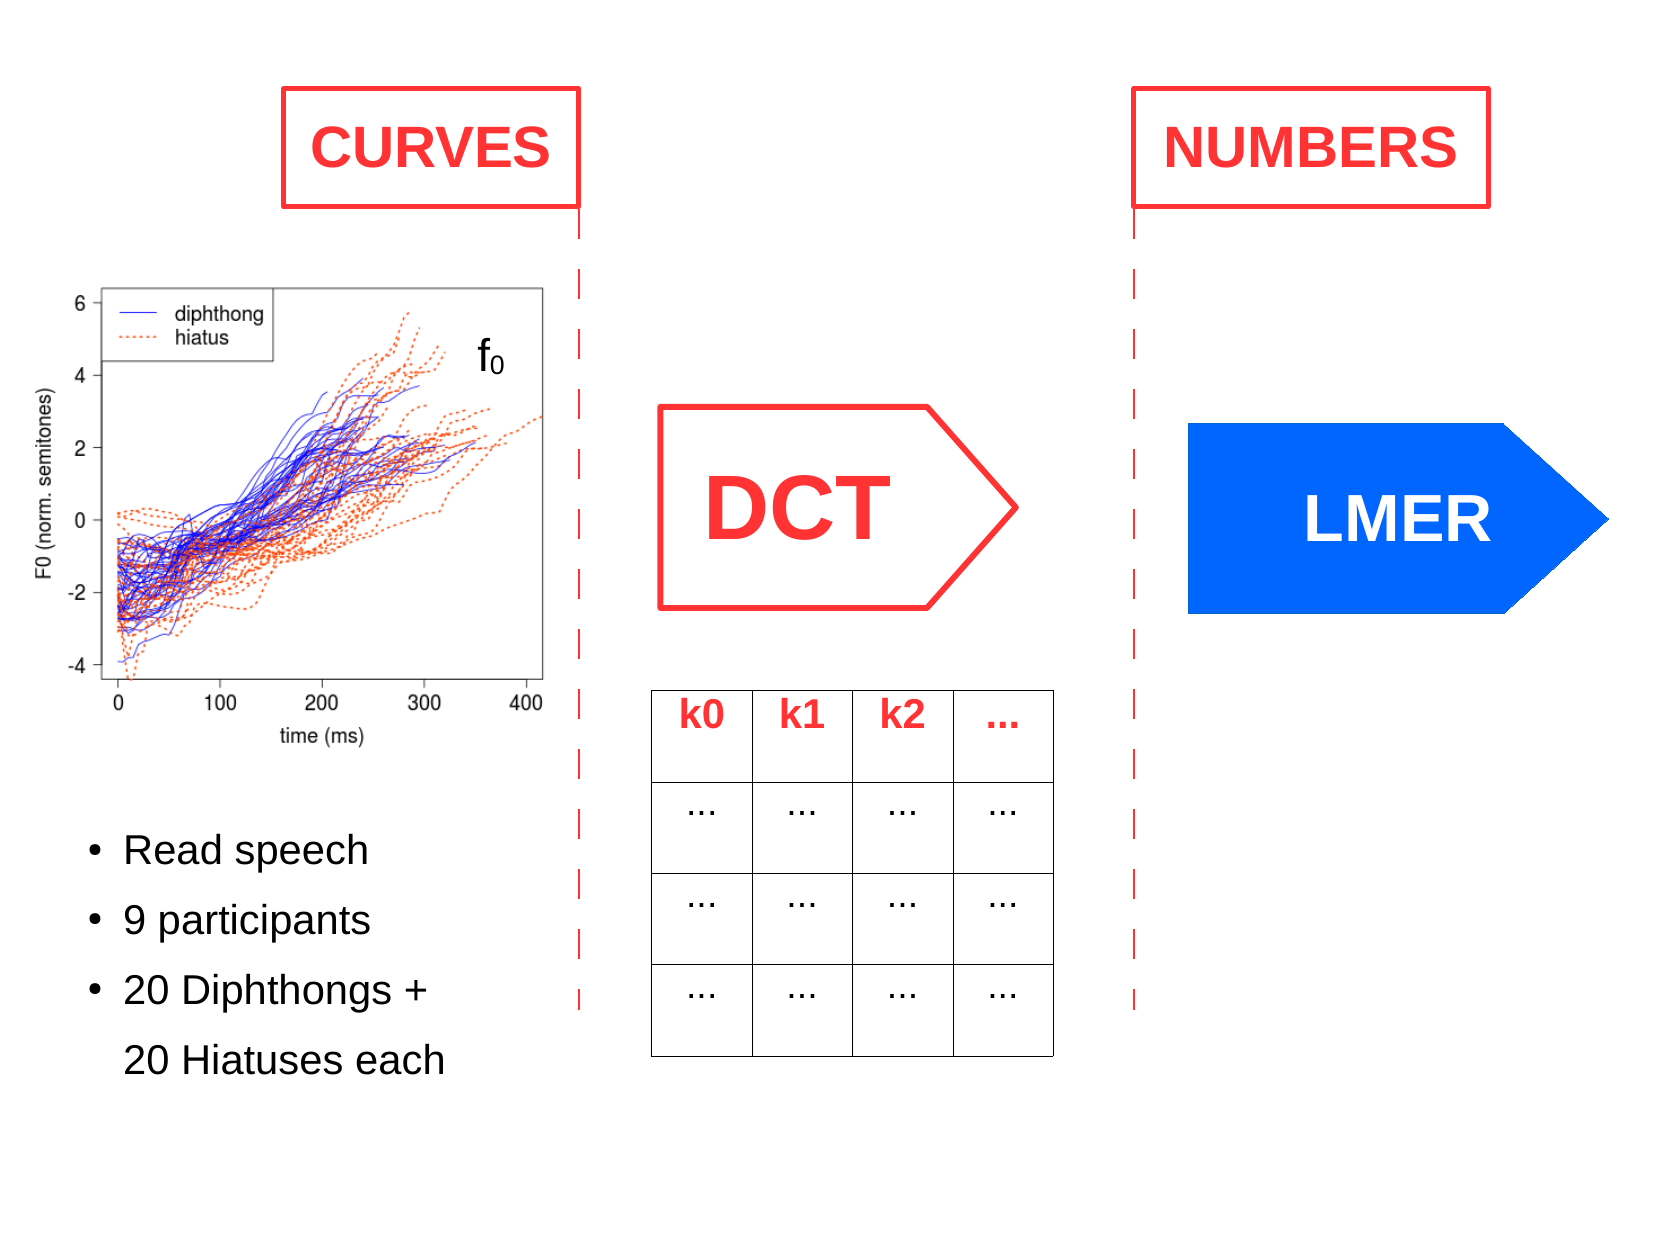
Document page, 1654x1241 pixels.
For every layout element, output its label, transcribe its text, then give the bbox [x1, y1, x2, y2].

picture [35, 277, 556, 762]
text_box NUMBERS [1133, 88, 1489, 207]
table_cell ... [853, 874, 953, 964]
table_cell ... [753, 783, 852, 873]
text_box Read speech 9 participants 20 Diphthongs + 20 Hiatuses each [72, 796, 636, 1187]
table_header k1 [753, 691, 852, 782]
text_box f0 [427, 297, 520, 412]
table_cell ... [652, 965, 752, 1056]
table_header k0 [652, 691, 752, 782]
table_cell ... [753, 874, 852, 964]
text_box LMER [1188, 423, 1609, 614]
table_cell ... [753, 965, 852, 1056]
table_header ... [954, 691, 1053, 782]
text_box CURVES [283, 88, 579, 207]
table_cell ... [652, 783, 752, 873]
table_header k2 [853, 691, 953, 782]
table_cell ... [954, 965, 1053, 1056]
table_cell ... [954, 783, 1053, 873]
text_box DCT [660, 406, 1016, 608]
table_cell ... [954, 874, 1053, 964]
table_cell ... [853, 783, 953, 873]
table_cell ... [652, 874, 752, 964]
table_cell ... [853, 965, 953, 1056]
